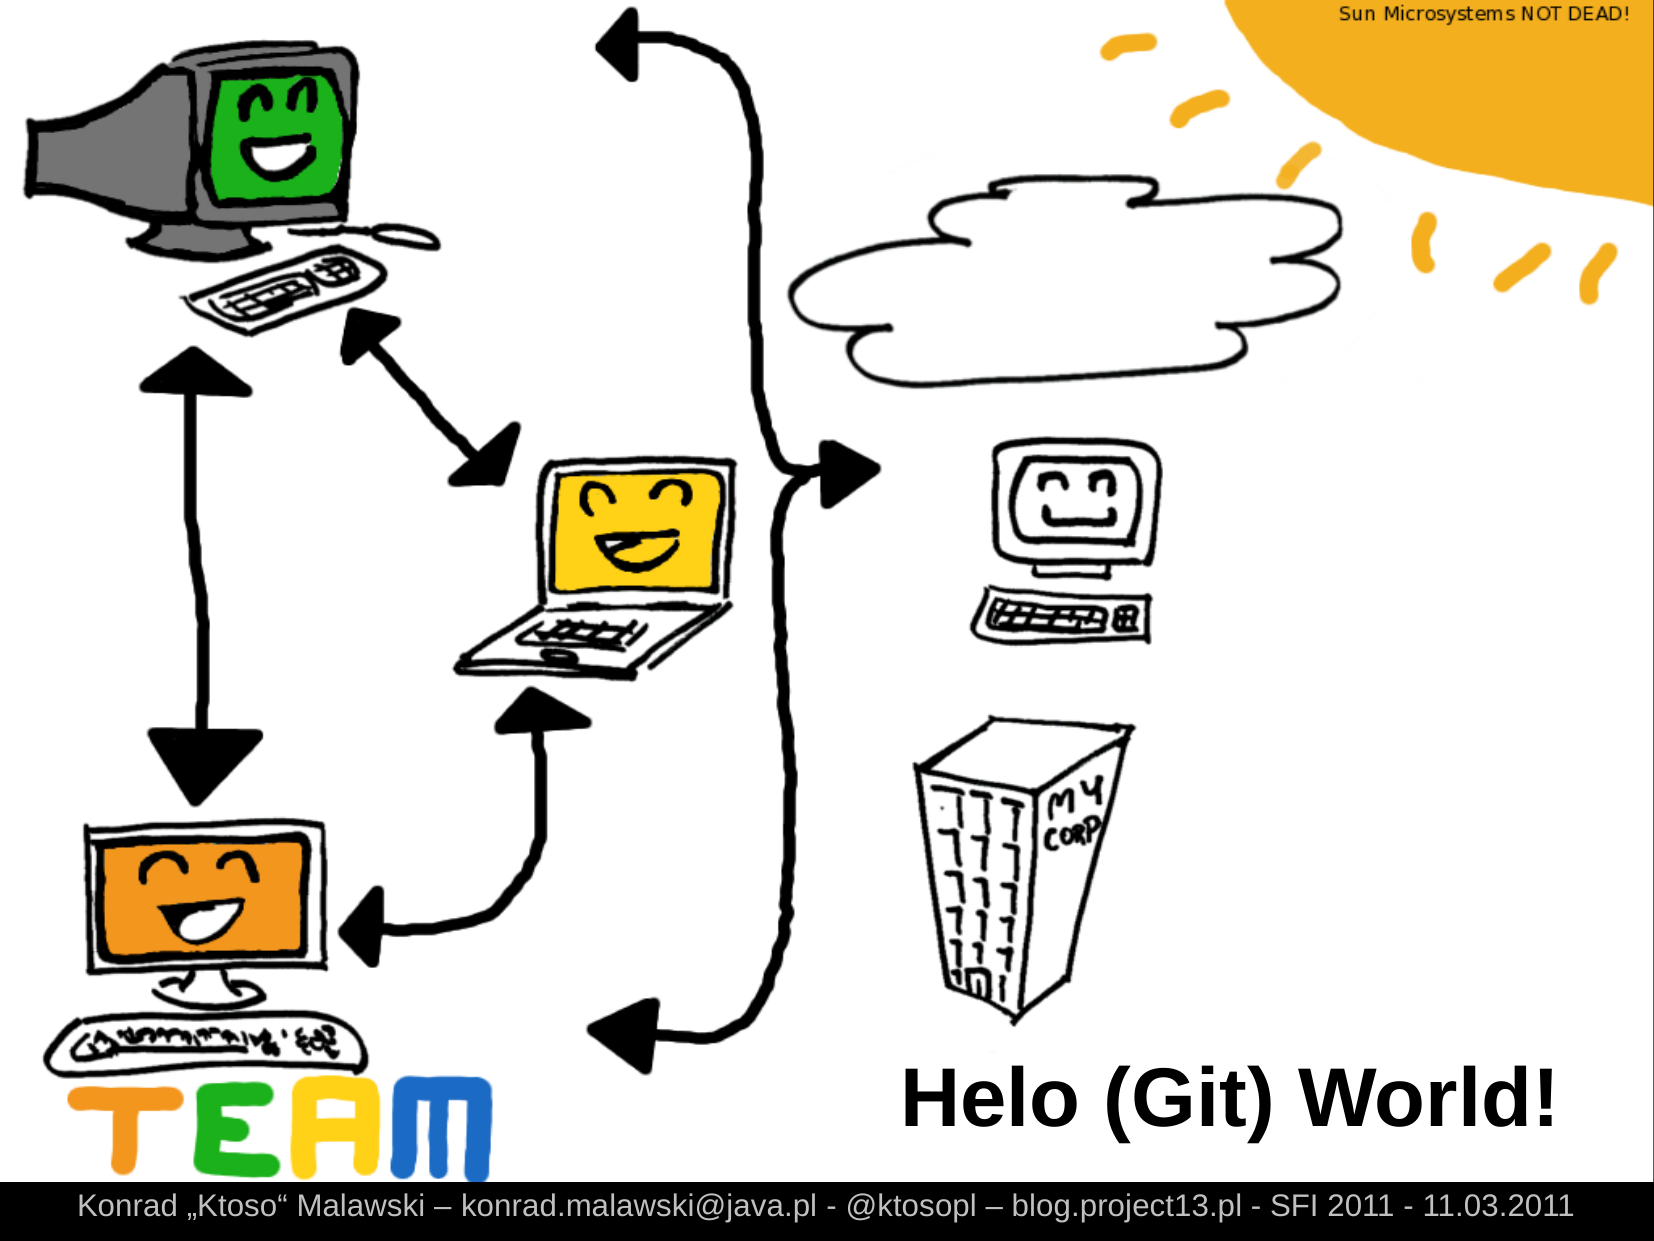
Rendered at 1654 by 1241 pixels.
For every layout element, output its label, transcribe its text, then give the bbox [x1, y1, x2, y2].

picture [0, 0, 1654, 1182]
text_box Konrad „Ktoso“ Malawski – konrad.malawski@java.pl - @ktosopl – blog.project13.pl - SFI 2011 - 11.03.2011 [0, 1182, 1654, 1238]
text_box Helo (Git) World! [885, 1043, 1654, 1152]
